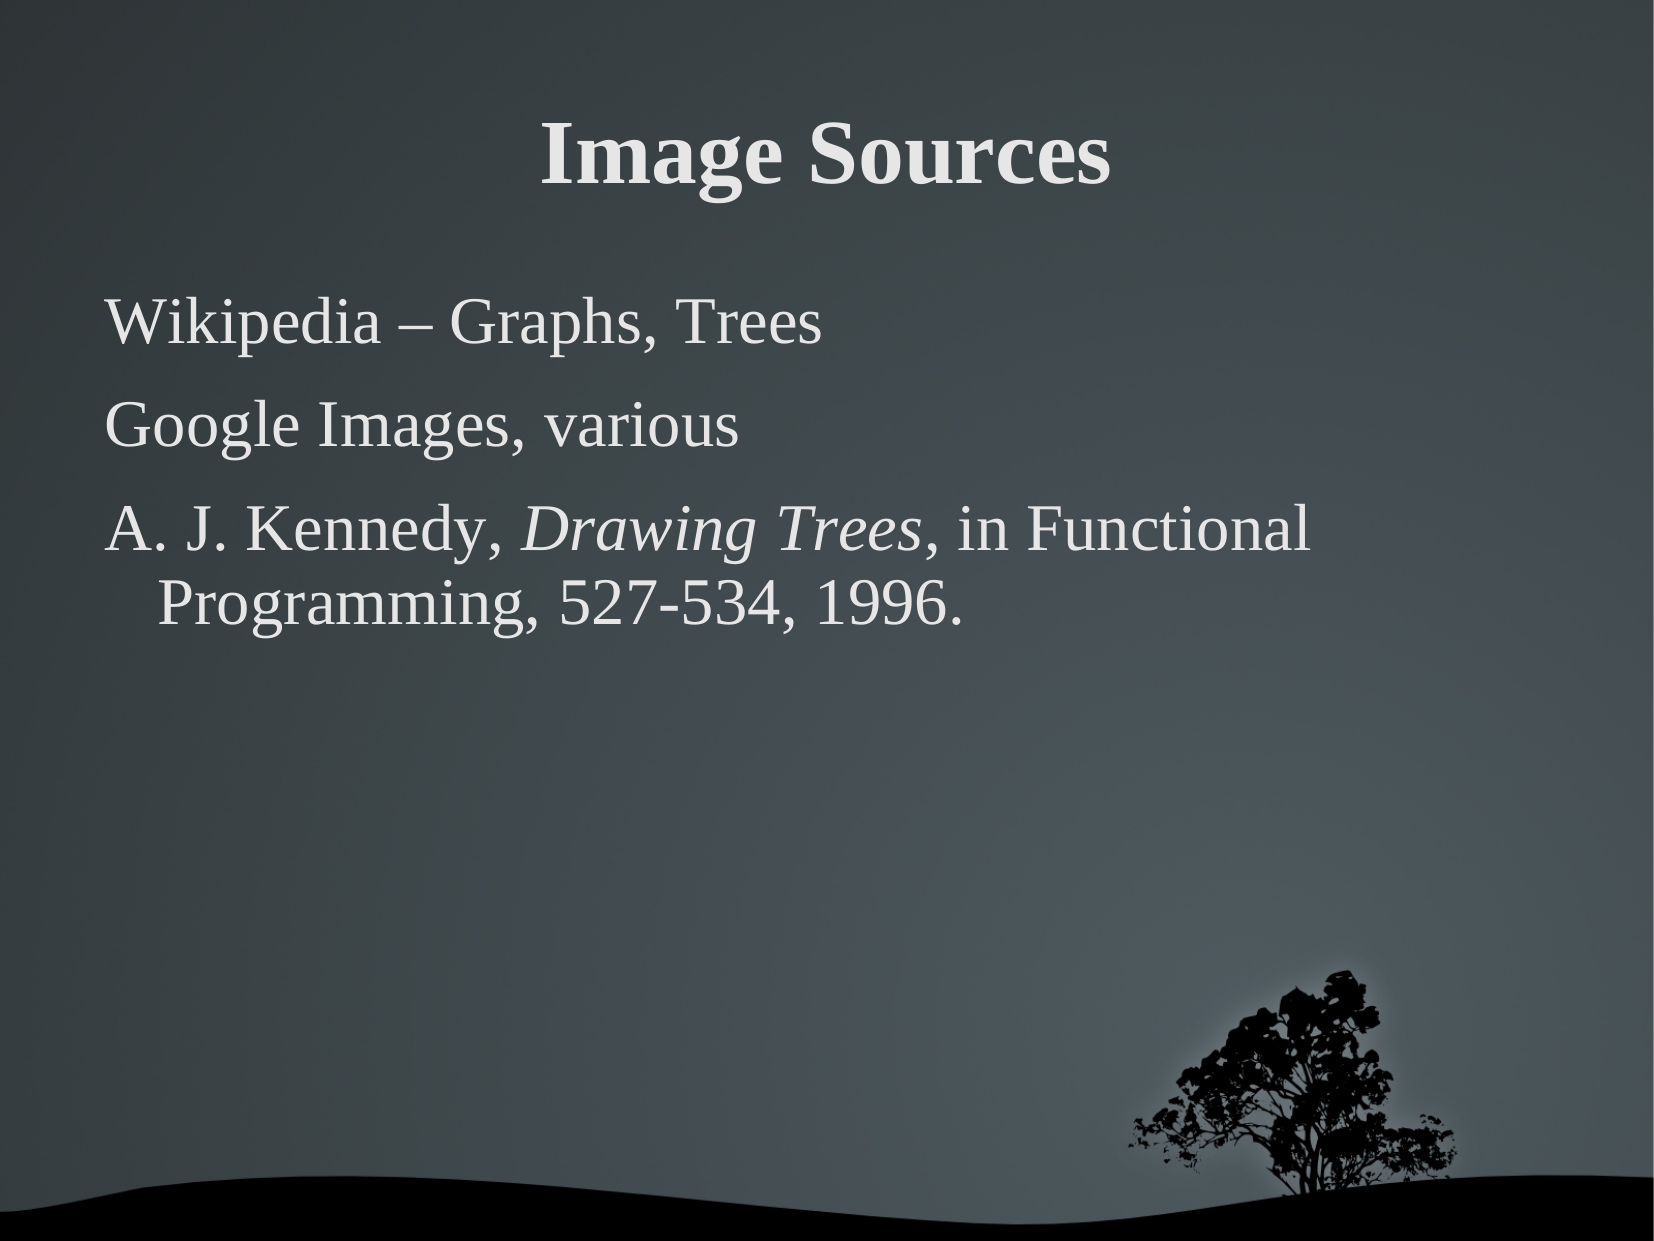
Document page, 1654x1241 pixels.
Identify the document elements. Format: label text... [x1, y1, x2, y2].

title Image Sources [82, 56, 1571, 250]
list Wikipedia – Graphs, Trees Google Images, various A. J. Kennedy, Drawing Trees, in Functional Programming, 527-534, 1996. [86, 283, 1576, 676]
picture [0, 0, 1654, 1241]
